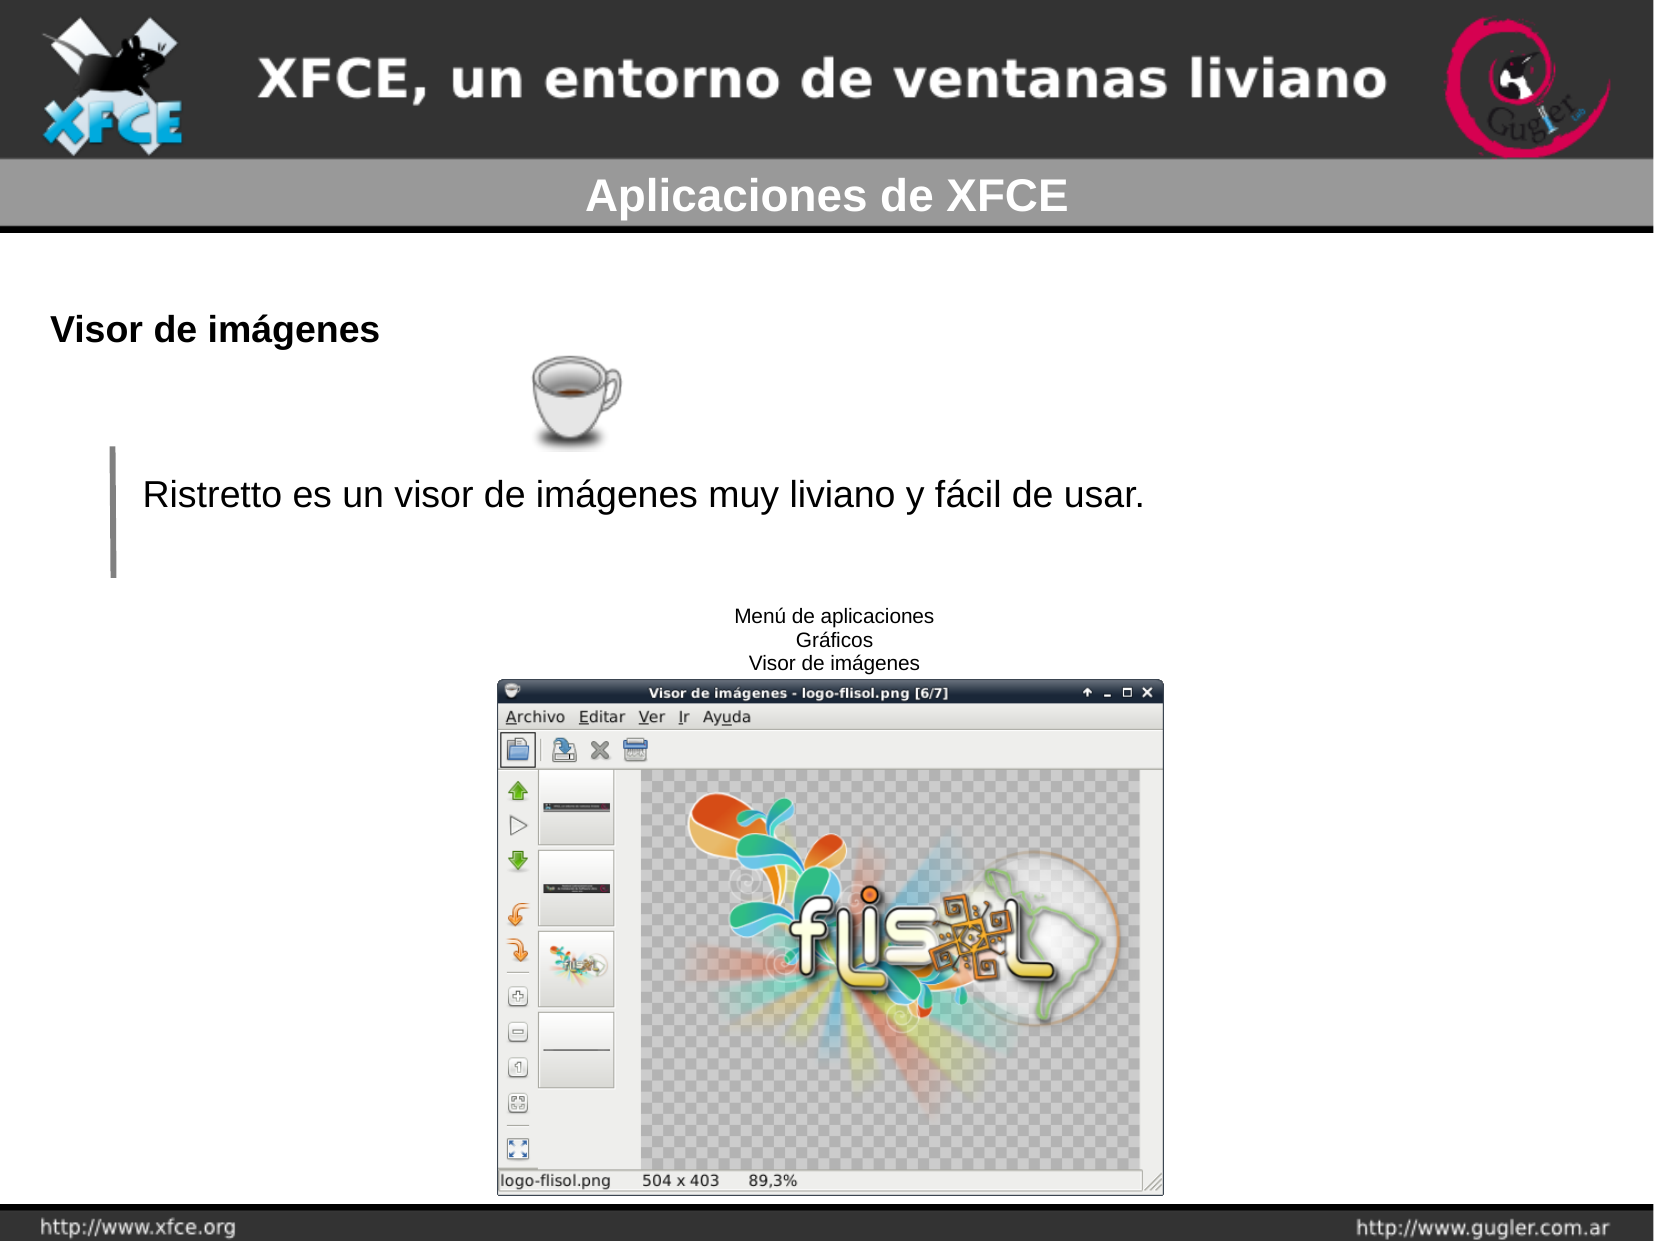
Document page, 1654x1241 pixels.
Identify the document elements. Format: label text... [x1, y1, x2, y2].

text_box Visor de imágenes [35, 301, 1630, 359]
text_box Ristretto es un visor de imágenes muy liviano y fácil de usar. [127, 466, 1613, 524]
picture [0, 1204, 1654, 1241]
text_box Aplicaciones de XFCE [0, 162, 1654, 229]
picture [0, 229, 1654, 234]
text_box Menú de aplicaciones Gráficos Visor de imágenes [601, 597, 1068, 679]
picture [0, 0, 1654, 162]
picture [527, 359, 626, 452]
picture [497, 679, 1164, 1196]
